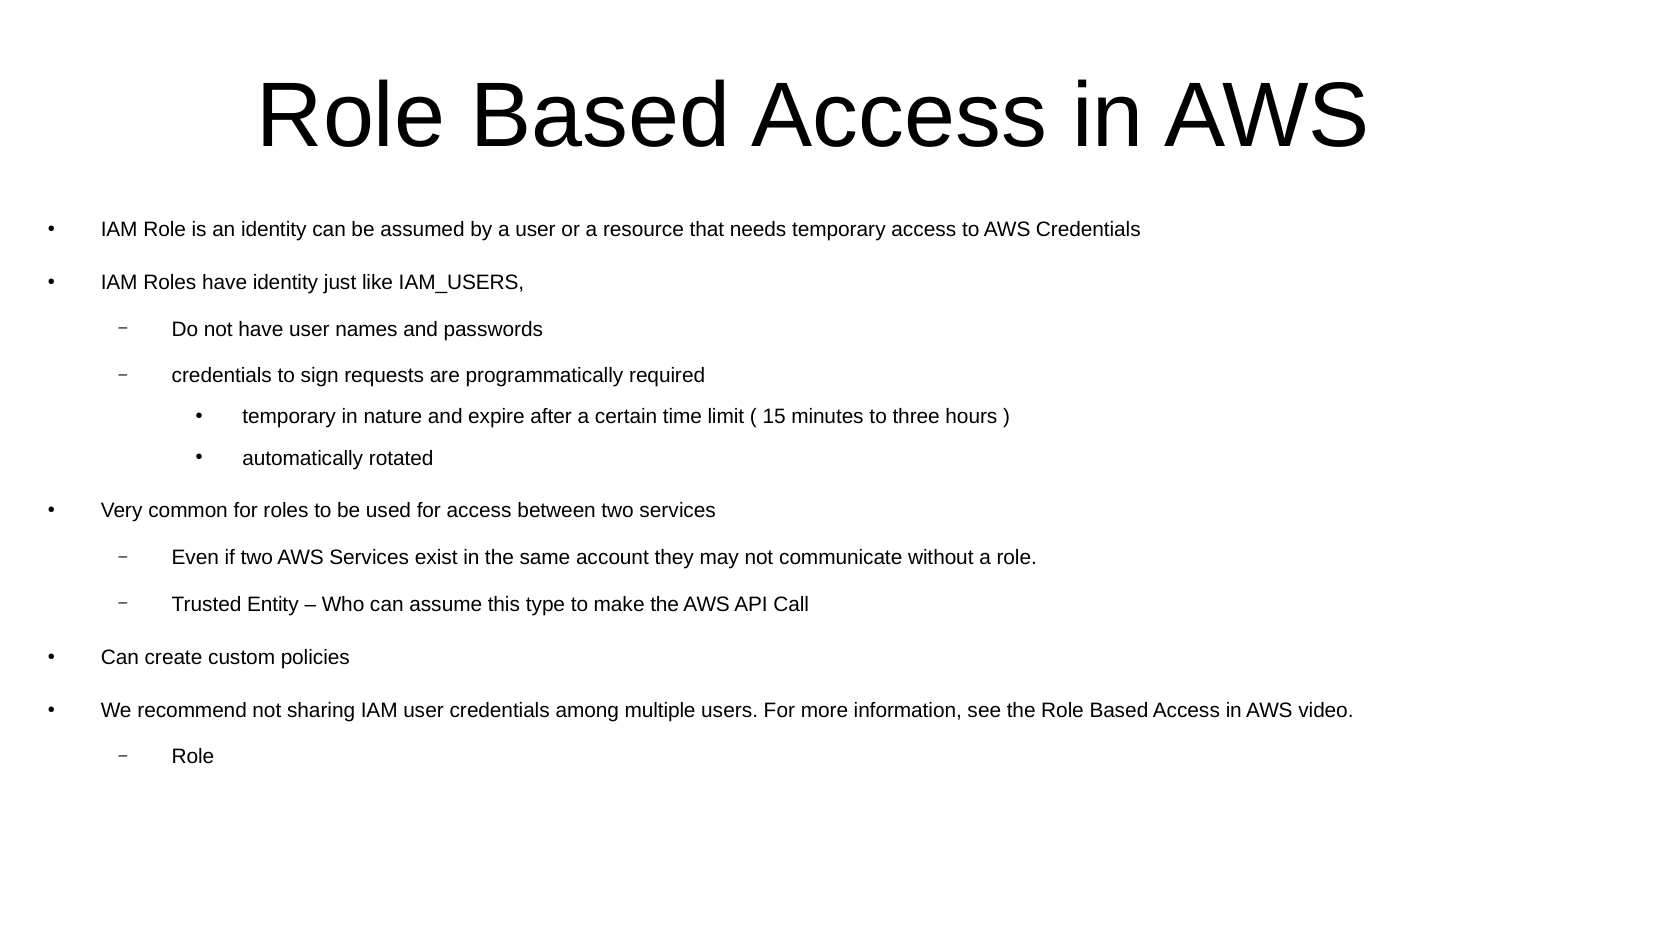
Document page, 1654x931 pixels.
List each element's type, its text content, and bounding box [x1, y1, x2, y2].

list IAM Role is an identity can be assumed by a user or a resource that needs temporary access to AWS Credentials IAM Roles have identity just like IAM_USERS, Do not have user names and passwords credentials to sign requests are programmatically required temporary in nature and expire after a certain time limit ( 15 minutes to three hours ) automatically rotated Very common for roles to be used for access between two services Even if two AWS Services exist in the same account they may not communicate without a role. Trusted Entity – Who can assume this type to make the AWS API Call Can create custom policies We recommend not sharing IAM user credentials among multiple users. For more information, see the Role Based Access in AWS video. Role [30, 217, 1571, 916]
title Role Based Access in AWS [82, 37, 1571, 193]
